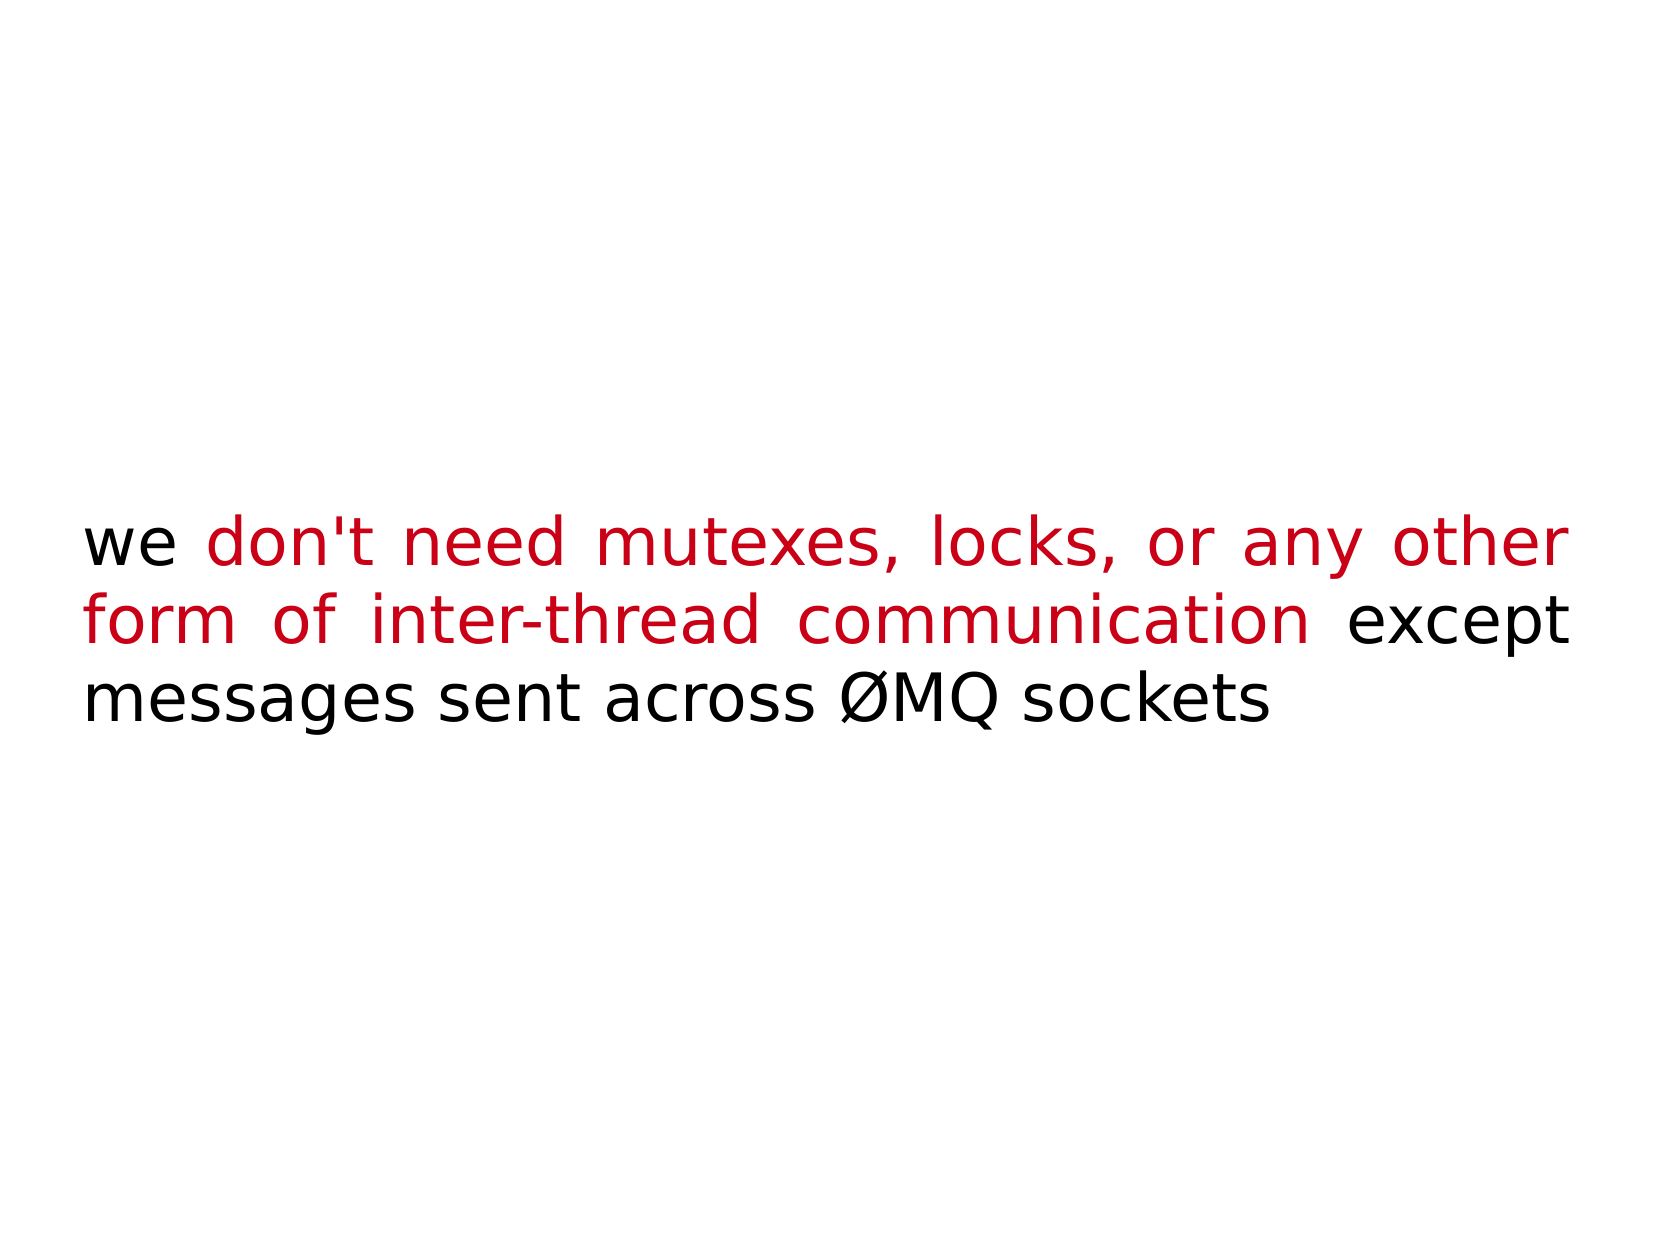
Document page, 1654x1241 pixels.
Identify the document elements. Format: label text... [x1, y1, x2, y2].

subtitle we don't need mutexes, locks, or any other form of inter-thread communication except messages sent across ØMQ sockets [82, 210, 1571, 1030]
